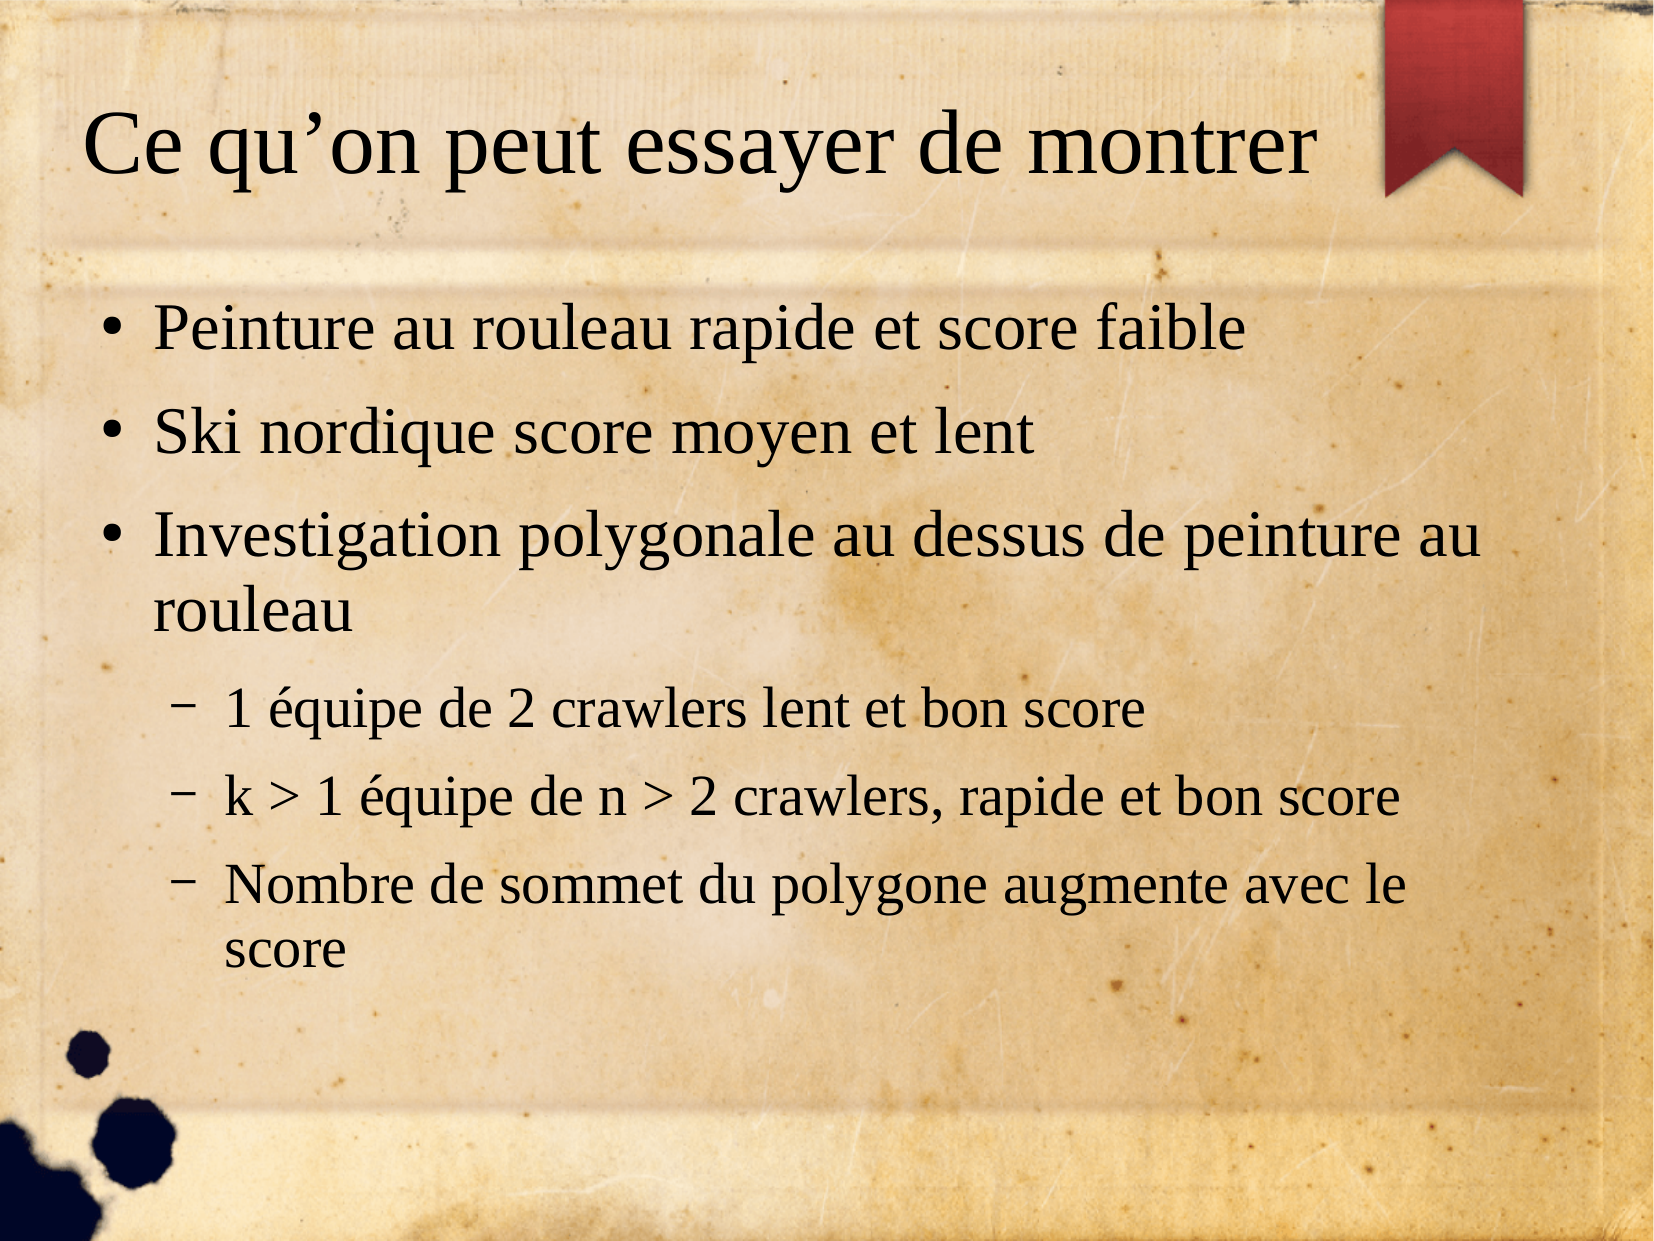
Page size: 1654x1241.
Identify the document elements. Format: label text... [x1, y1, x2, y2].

picture [0, 0, 1654, 1241]
list Peinture au rouleau rapide et score faible Ski nordique score moyen et lent Investigation polygonale au dessus de peinture au rouleau 1 équipe de 2 crawlers lent et bon score k > 1 équipe de n > 2 crawlers, rapide et bon score Nombre de sommet du polygone augmente avec le score [82, 290, 1538, 1010]
title Ce qu’on peut essayer de montrer [82, 49, 1347, 237]
